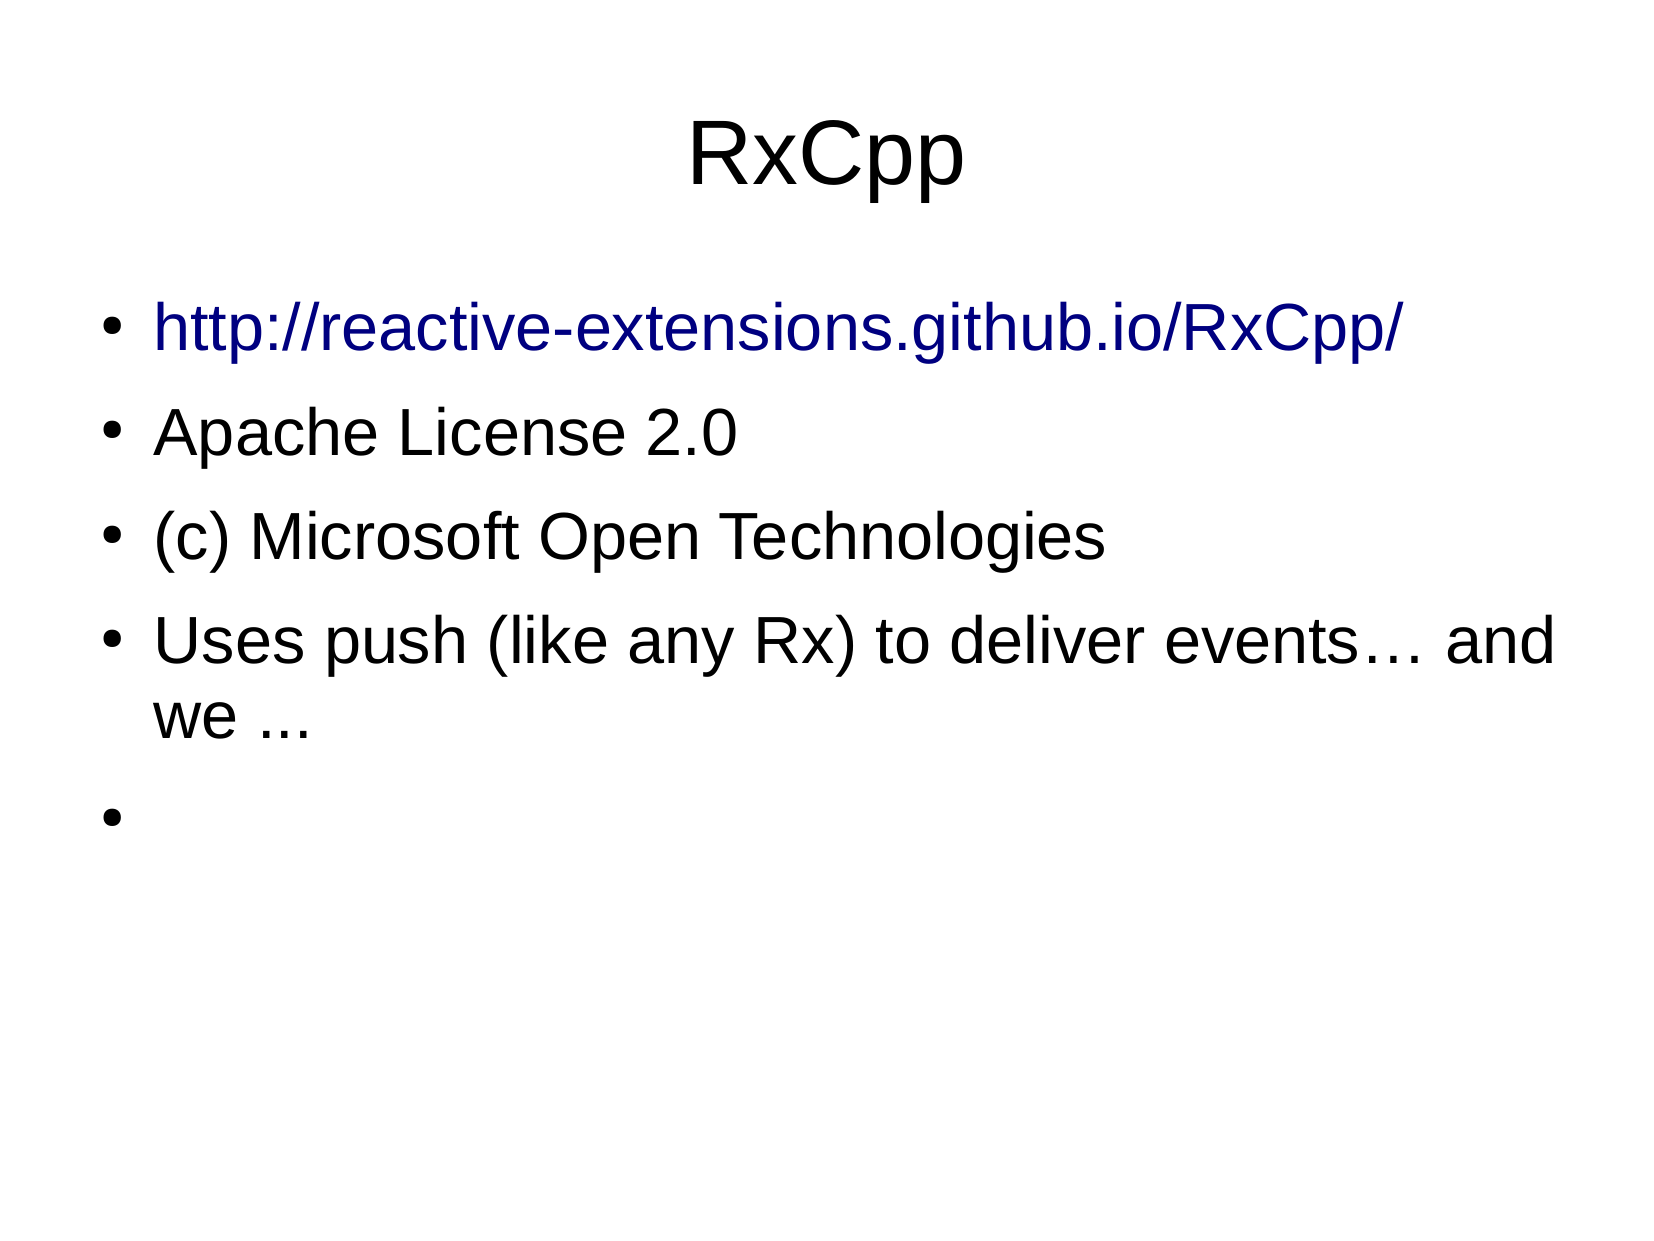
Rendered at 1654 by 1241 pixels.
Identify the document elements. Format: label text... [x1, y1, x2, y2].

title RxCpp [82, 49, 1571, 257]
list http://reactive-extensions.github.io/RxCpp/ Apache License 2.0 (c) Microsoft Open Technologies Uses push (like any Rx) to deliver events… and we ... [82, 290, 1571, 1109]
